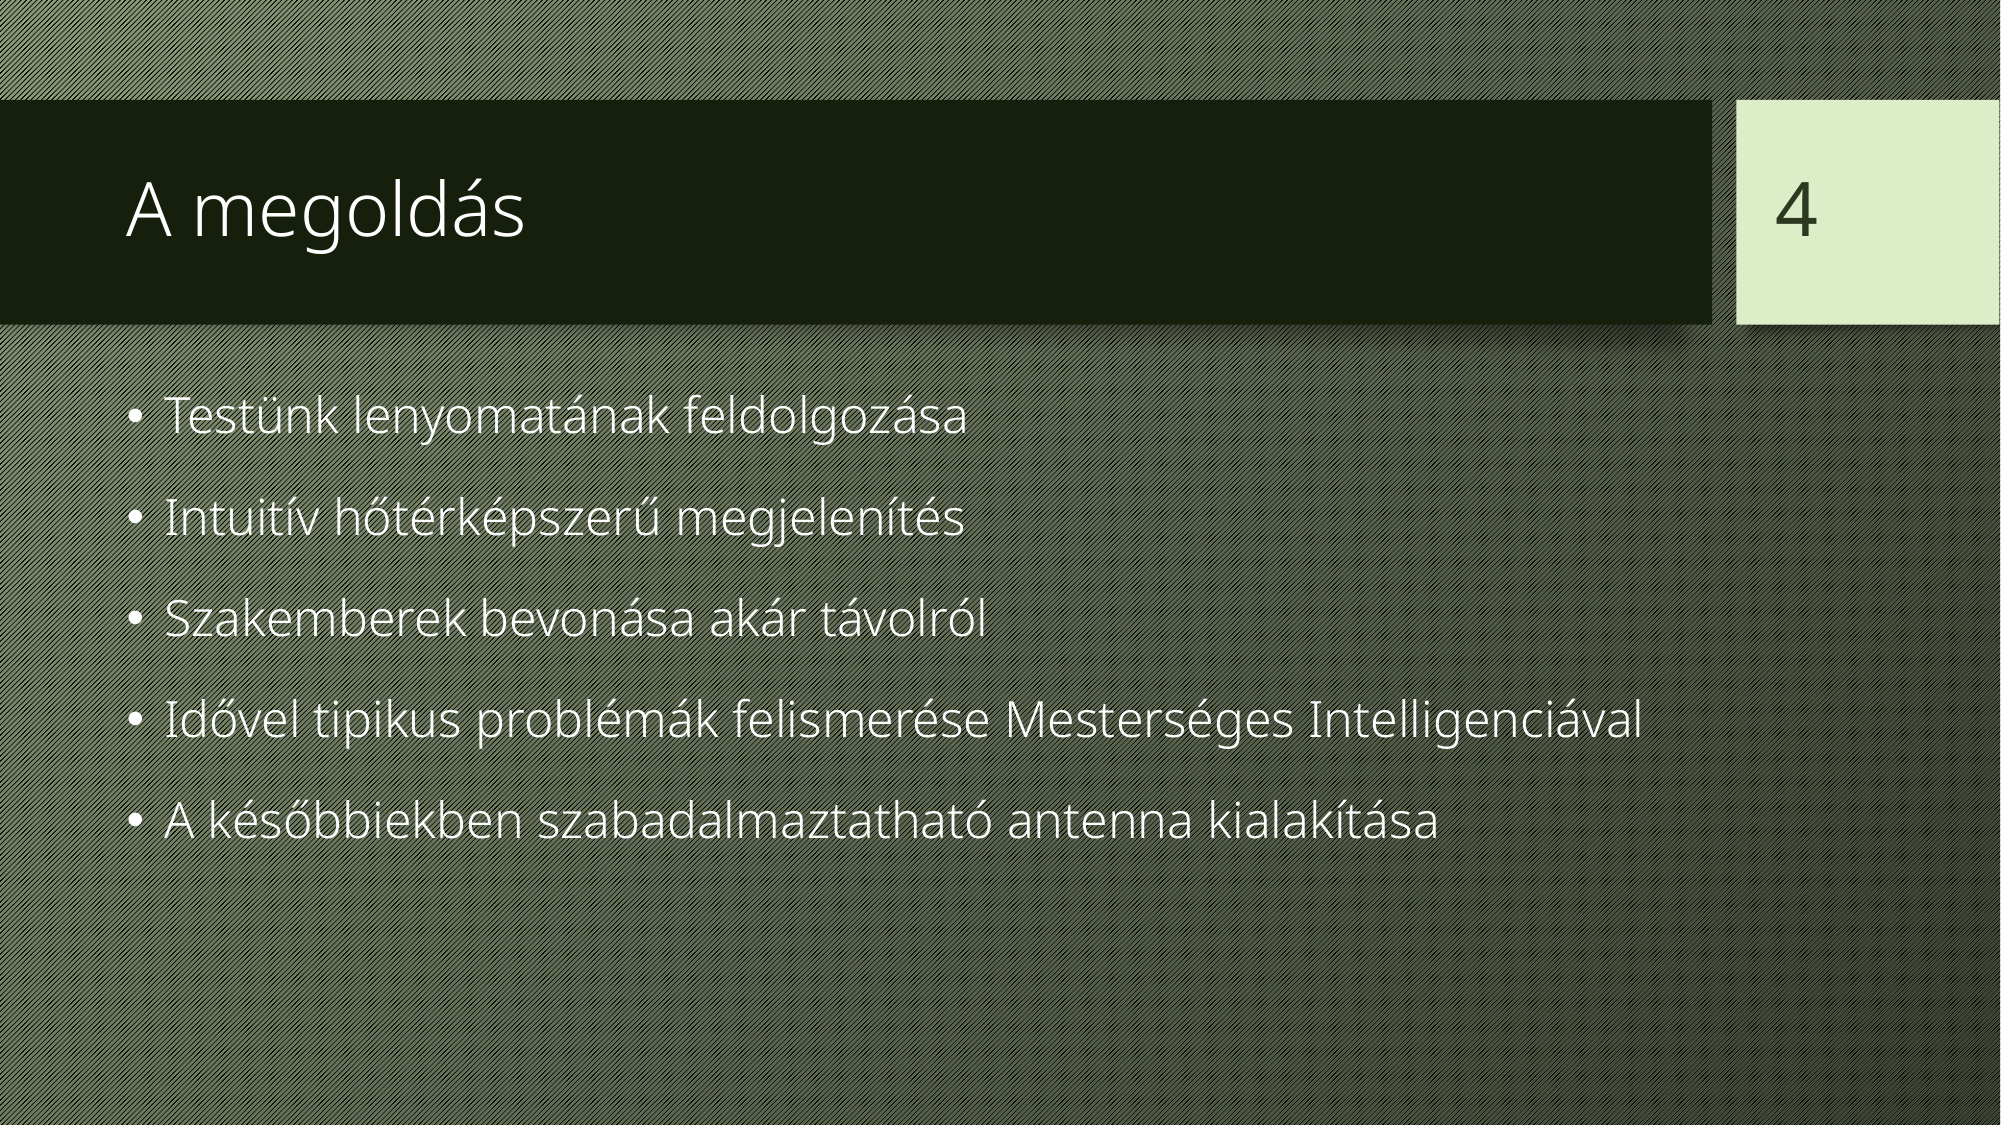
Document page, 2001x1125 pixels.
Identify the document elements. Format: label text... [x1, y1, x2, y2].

title A megoldás [111, 123, 1689, 301]
text_box <number> [1760, 123, 1950, 303]
list Testünk lenyomatának feldolgozása Intuitív hőtérképszerű megjelenítés Szakemberek bevonása akár távolról Idővel tipikus problémák felismerése Mesterséges Intelligenciával A későbbiekben szabadalmaztatható antenna kialakítása [111, 383, 1689, 974]
picture [0, 0, 2001, 1125]
